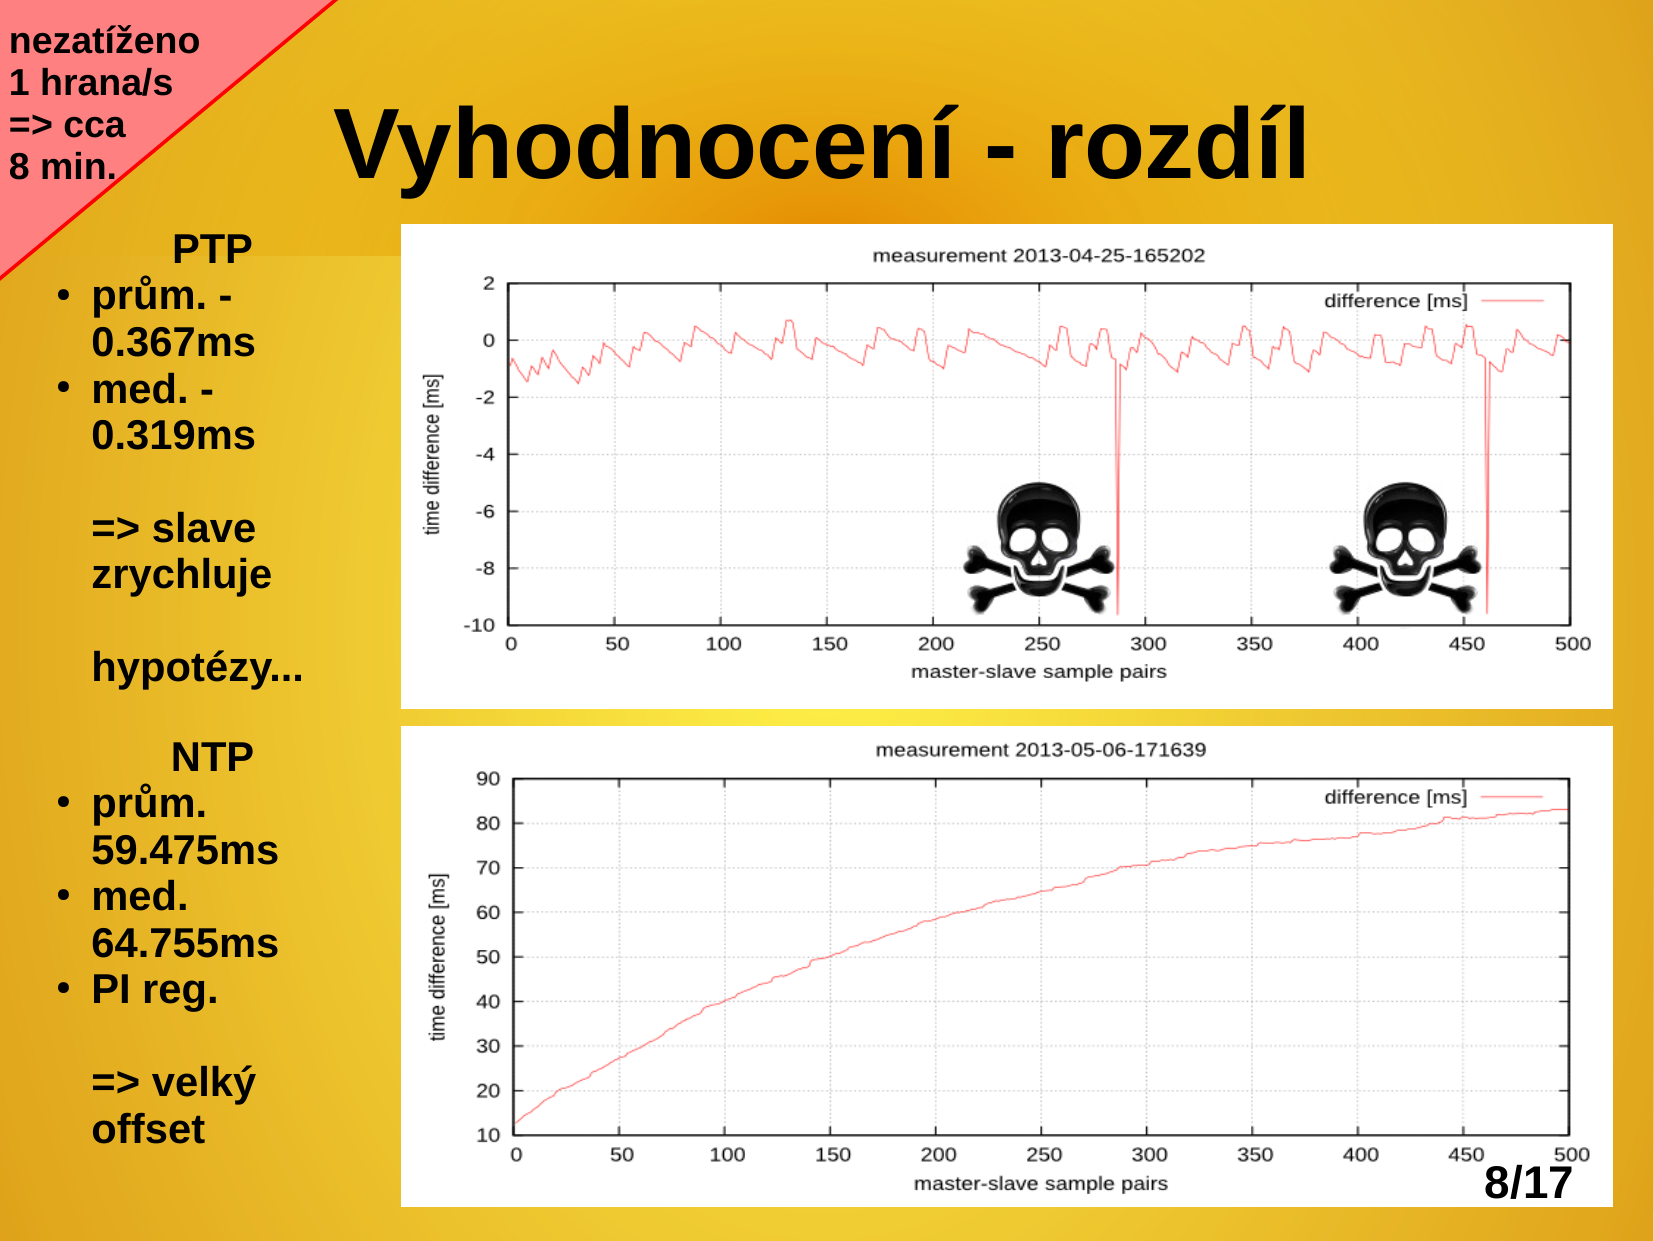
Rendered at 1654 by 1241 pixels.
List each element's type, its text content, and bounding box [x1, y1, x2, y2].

title Vyhodnocení - rozdíl [78, 40, 1567, 248]
text_box nezatíženo 1 hrana/s => cca 8 min. [0, 11, 216, 195]
text_box [0, 0, 336, 100]
picture [1493, 1170, 1501, 1179]
text_box PTP prům. -0.367ms med. -0.319ms => slave zrychluje hypotézy... [41, 218, 384, 699]
text_box [0, 195, 101, 279]
picture [1492, 1184, 1501, 1194]
picture [401, 224, 1613, 709]
picture [401, 726, 1613, 1207]
text_box <číslo>/17 [1501, 1149, 1654, 1220]
text_box NTP prům. 59.475ms med. 64.755ms PI reg. => velký offset [41, 726, 384, 1188]
